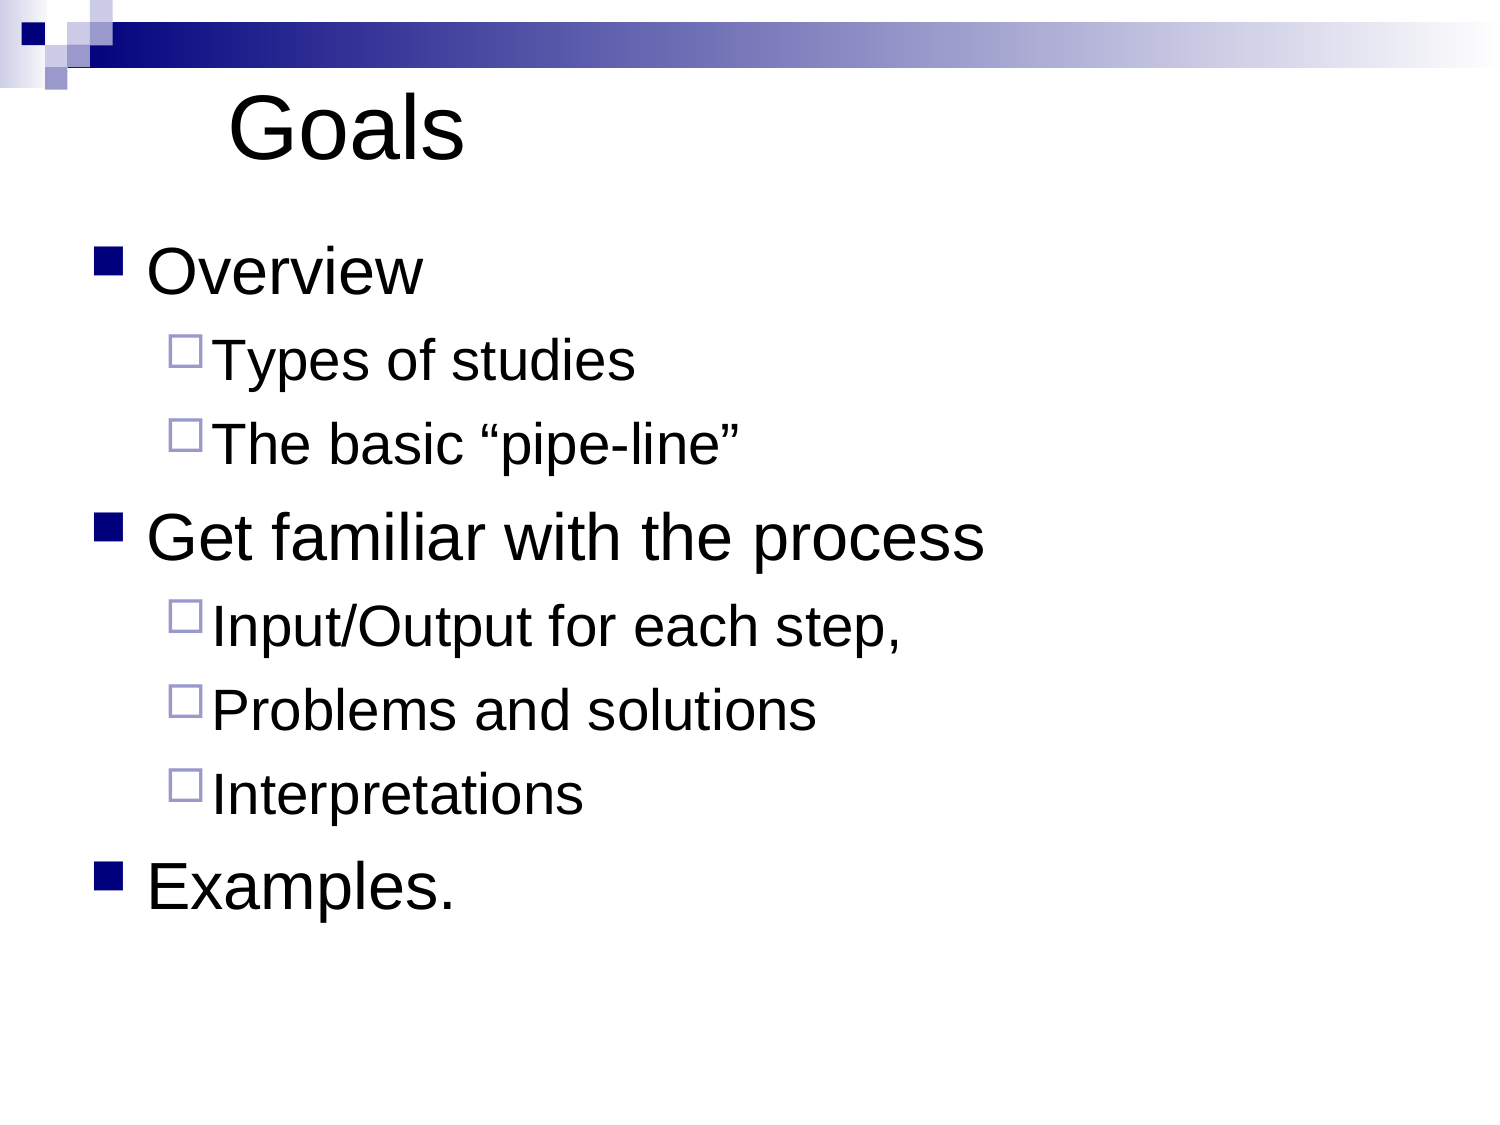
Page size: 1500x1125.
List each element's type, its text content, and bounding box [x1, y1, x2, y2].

list Overview Types of studies The basic “pipe-line” Get familiar with the process Input/Output for each step, Problems and solutions Interpretations Examples. [75, 220, 1426, 935]
title Goals [212, 22, 1423, 220]
